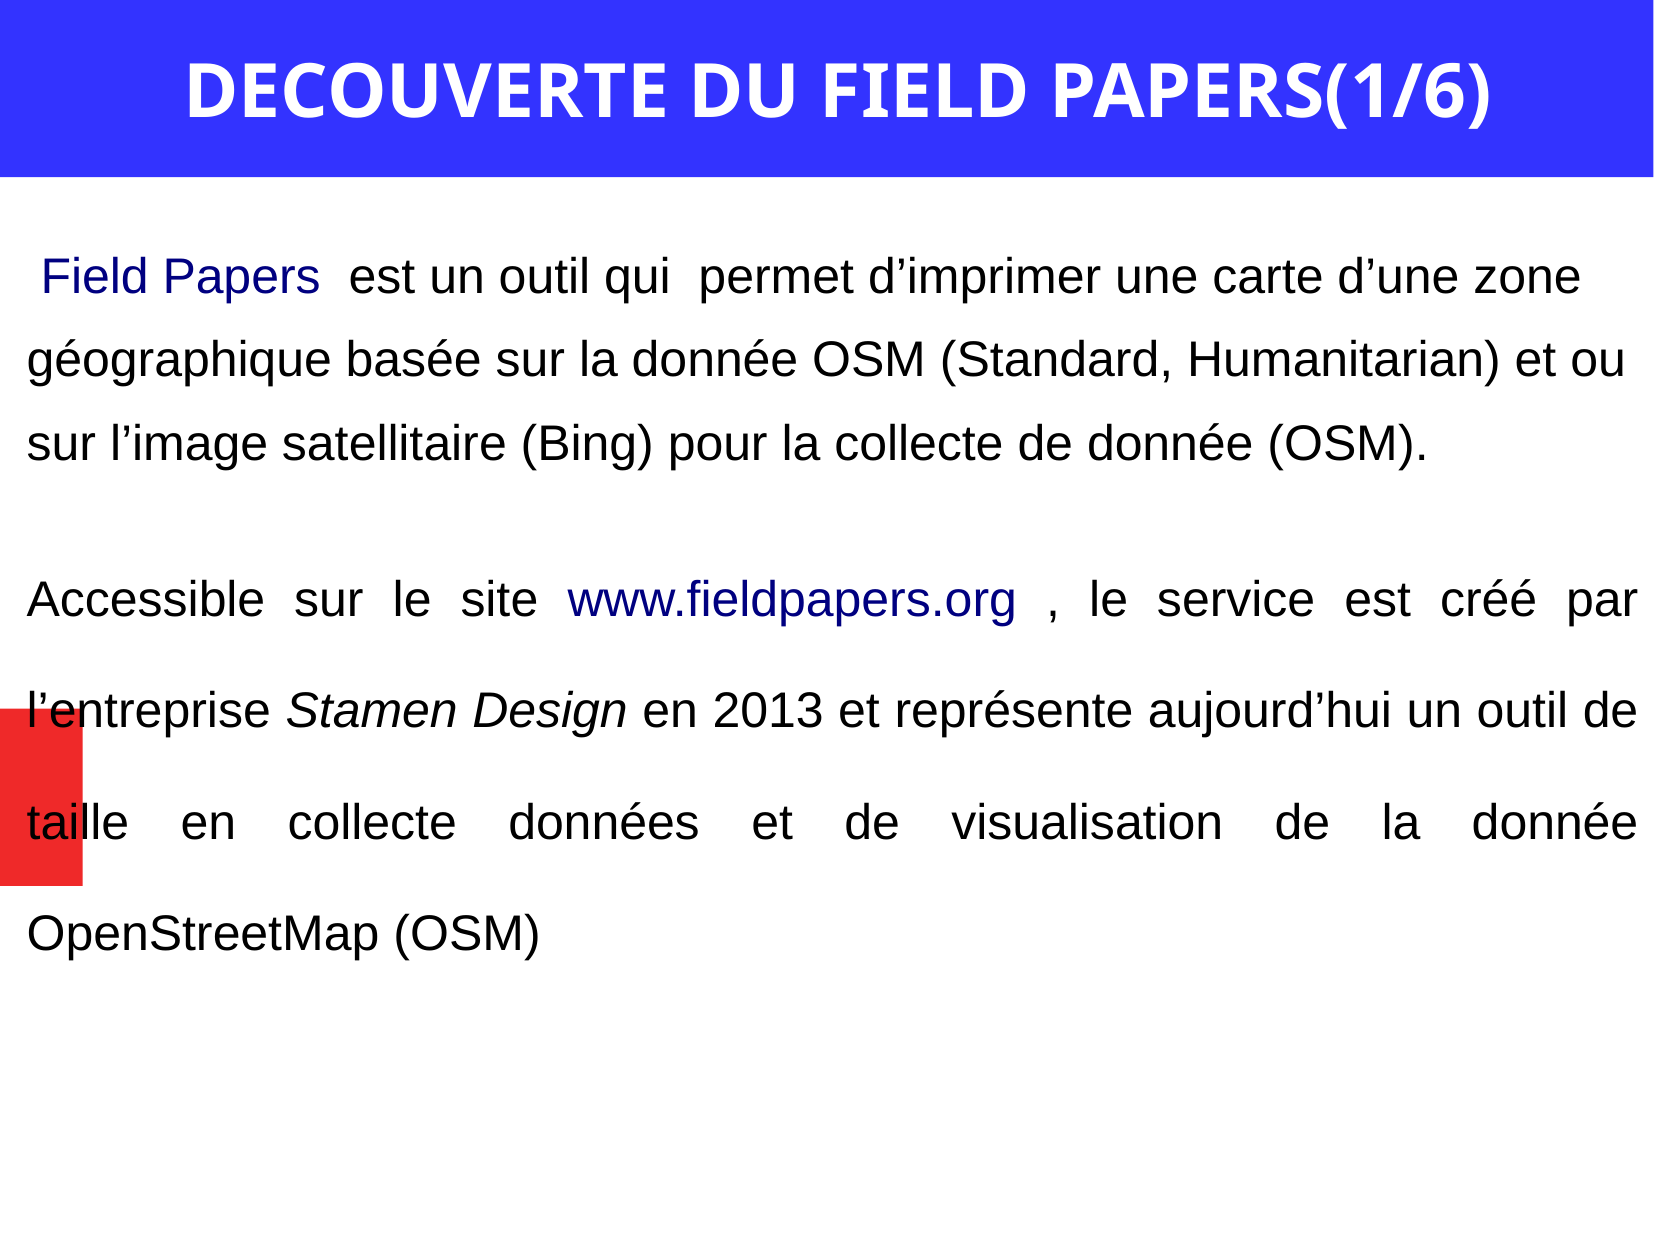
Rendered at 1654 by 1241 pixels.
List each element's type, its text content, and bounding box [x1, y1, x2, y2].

text_box Accessible sur le site www.fieldpapers.org , le service est créé par l’entreprise Stamen Design en 2013 et représente aujourd’hui un outil de taille en collecte données et de visualisation de la donnée OpenStreetMap (OSM) [11, 507, 1654, 913]
title DECOUVERTE DU FIELD PAPERS(1/6) [0, 0, 1654, 178]
text_box Field Papers est un outil qui permet d’imprimer une carte d’une zone géographique basée sur la donnée OSM (Standard, Humanitarian) et ou sur l’image satellitaire (Bing) pour la collecte de donnée (OSM). [11, 212, 1654, 451]
